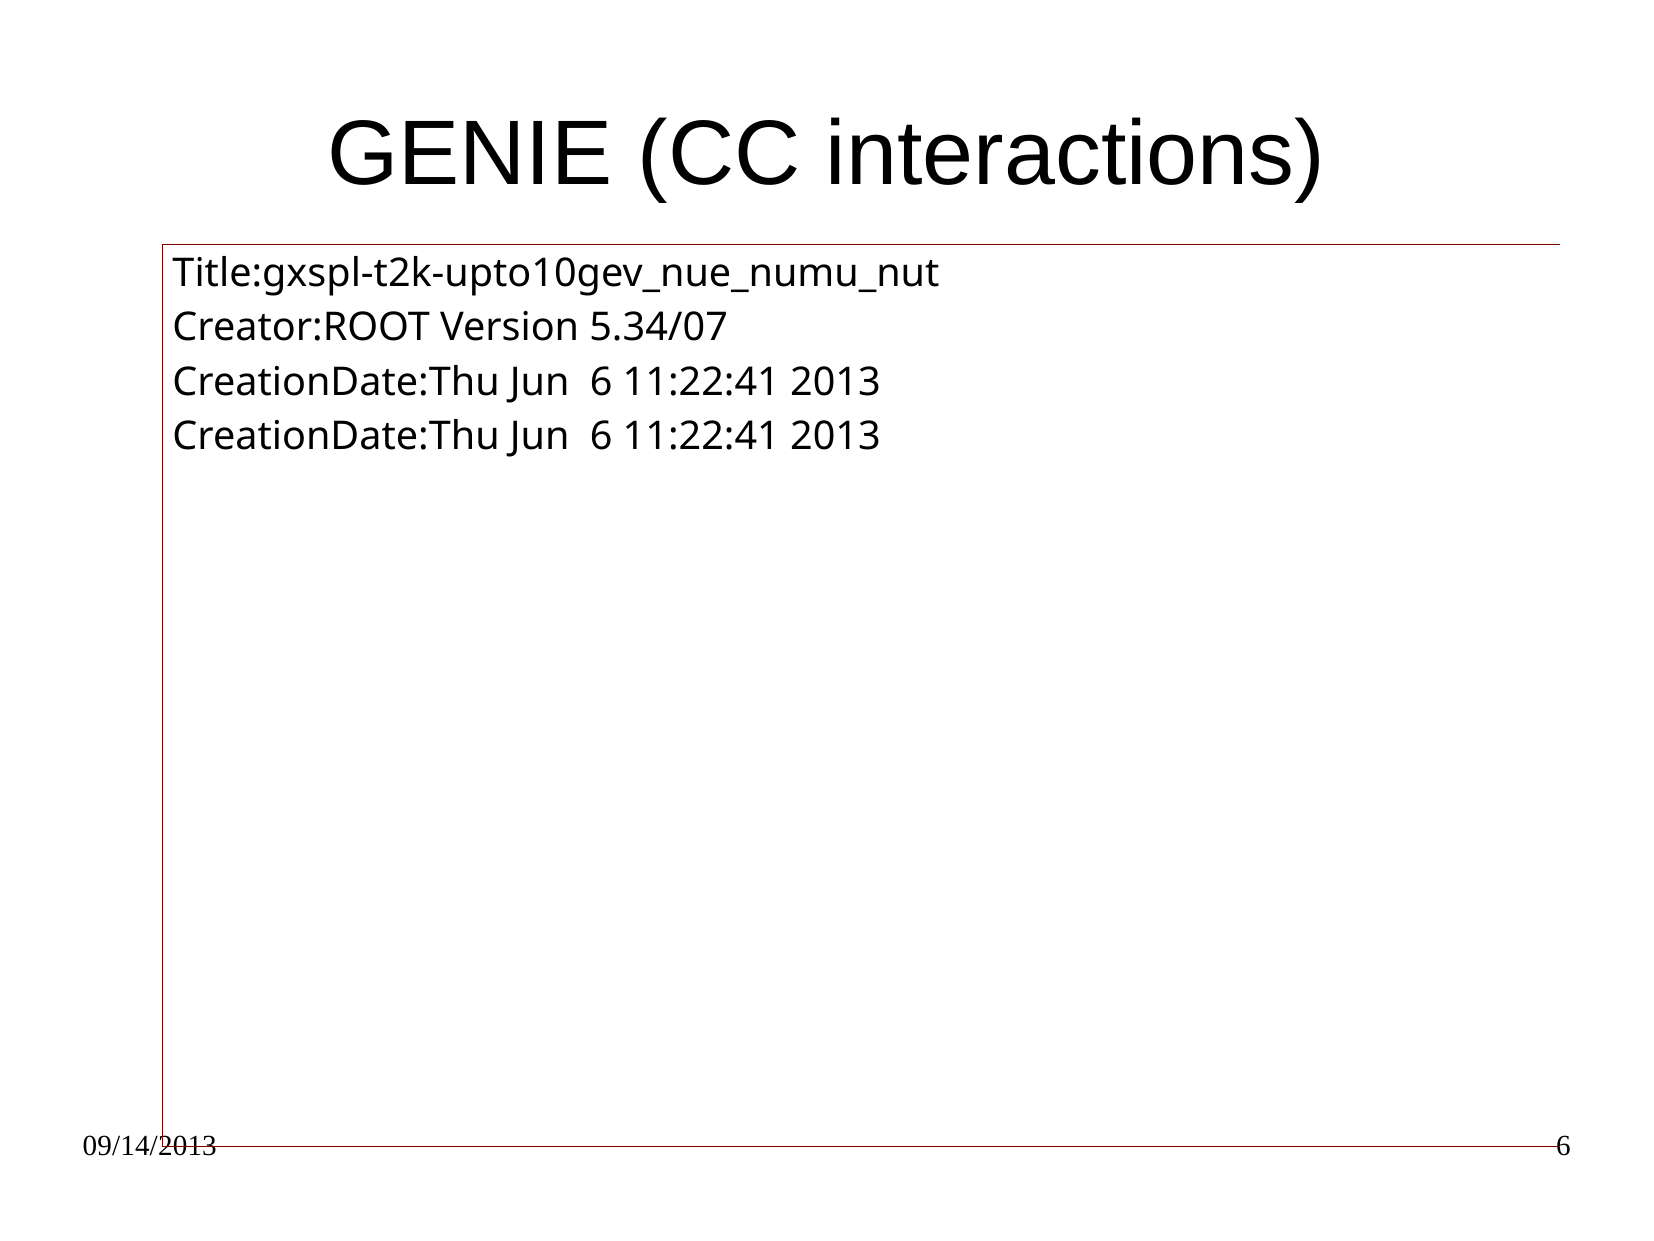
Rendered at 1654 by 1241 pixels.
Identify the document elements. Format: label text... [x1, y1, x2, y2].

picture [159, 241, 1561, 1147]
title GENIE (CC interactions) [82, 49, 1571, 257]
